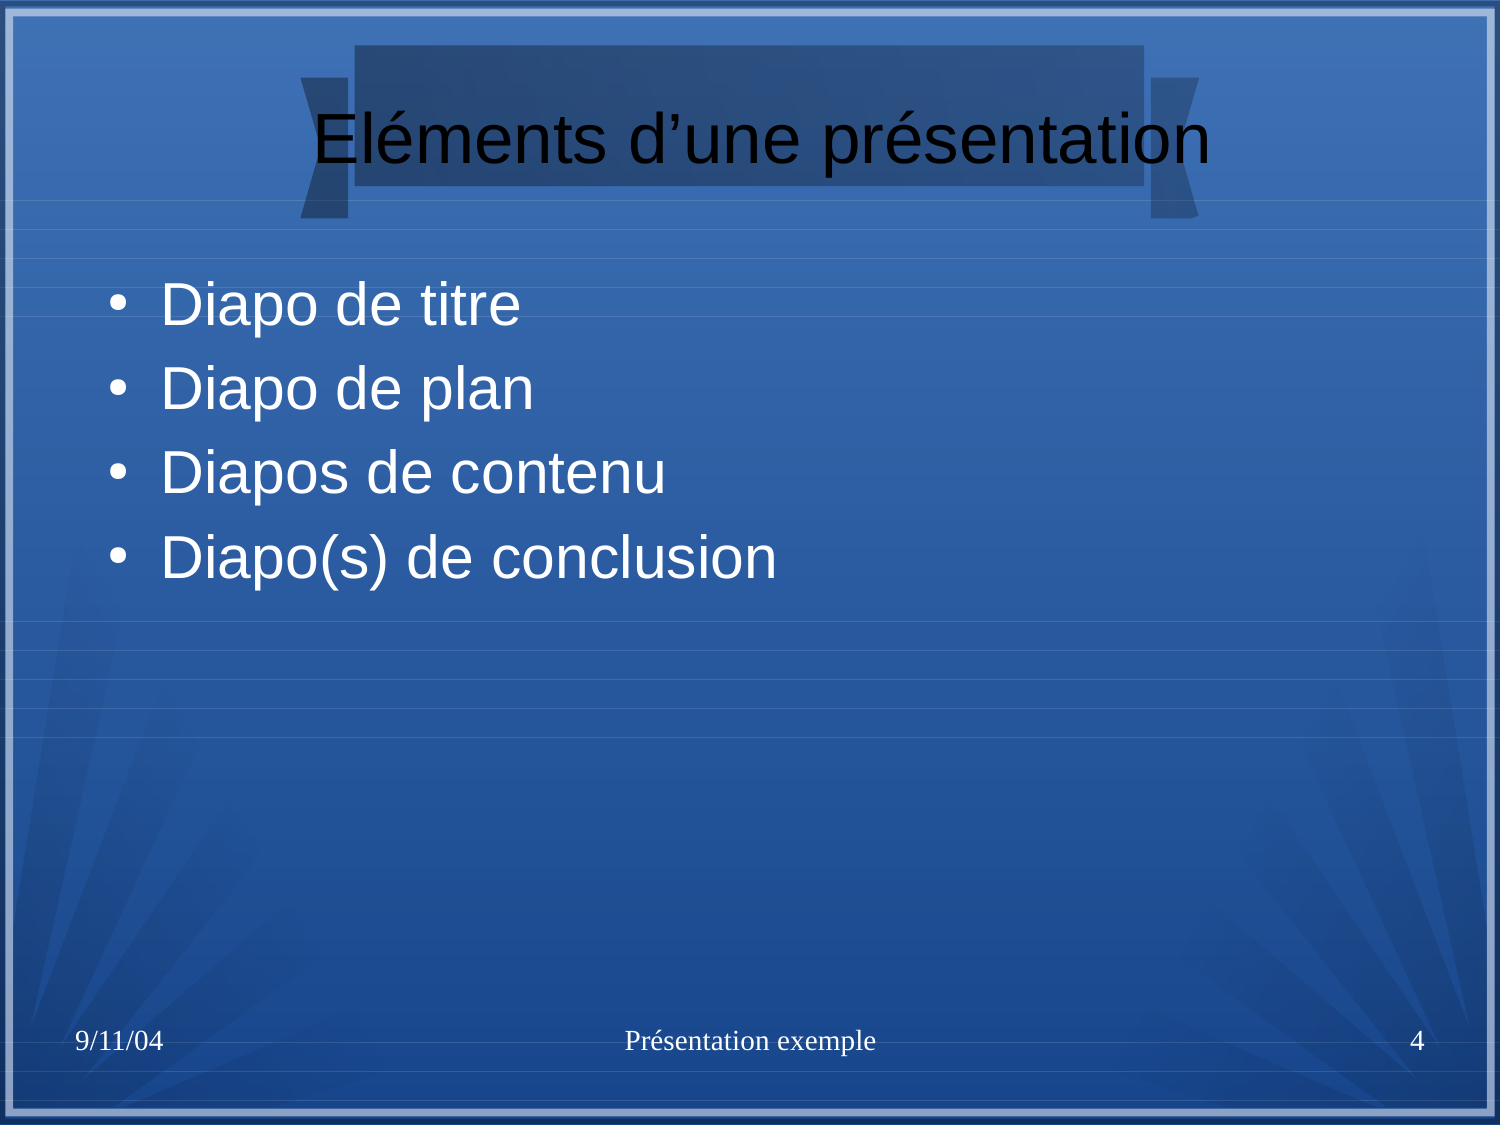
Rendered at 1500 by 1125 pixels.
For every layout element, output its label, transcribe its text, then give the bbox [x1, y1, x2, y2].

title Eléments d’une présentation [75, 45, 1426, 233]
list Diapo de titre Diapo de plan Diapos de contenu Diapo(s) de conclusion [75, 262, 1426, 1006]
